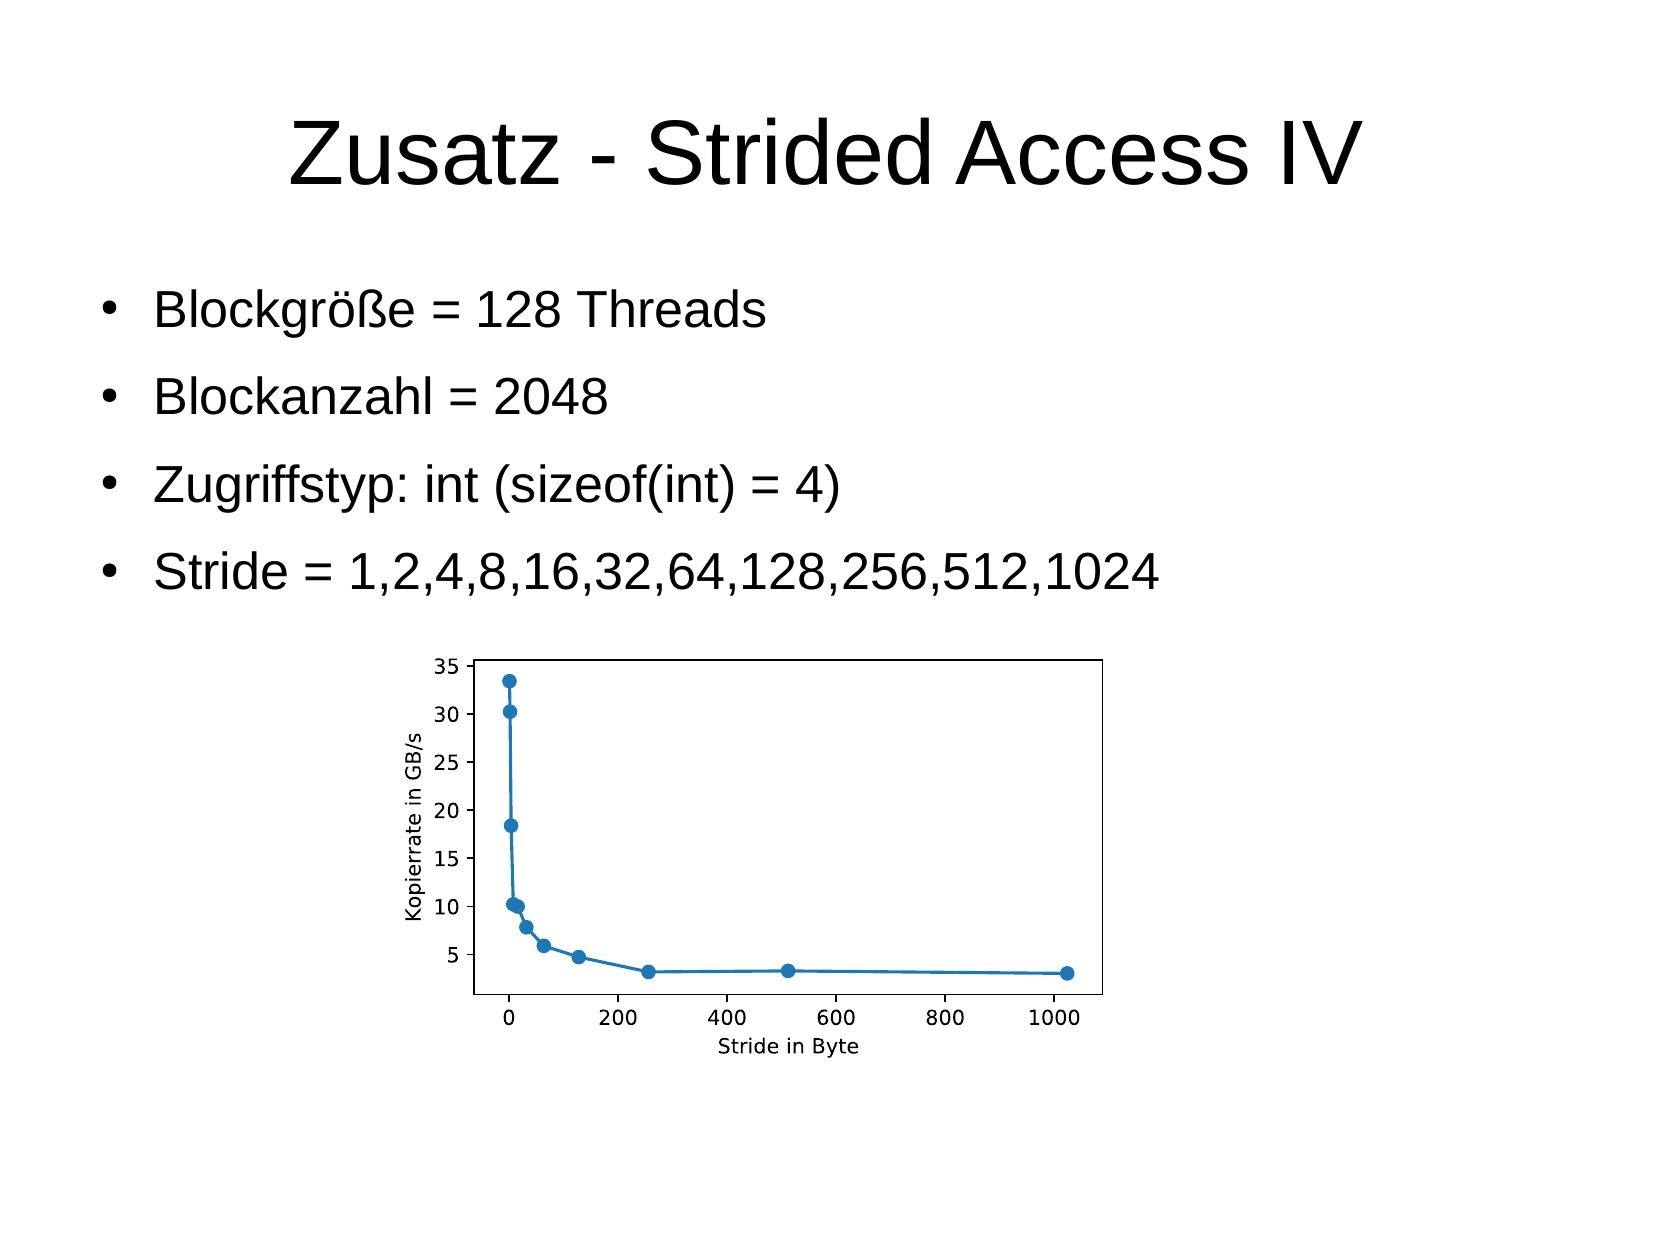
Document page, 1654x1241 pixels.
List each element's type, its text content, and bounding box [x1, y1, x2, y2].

picture [389, 637, 1124, 1072]
list Blockgröße = 128 Threads Blockanzahl = 2048 Zugriffstyp: int (sizeof(int) = 4) Stride = 1,2,4,8,16,32,64,128,256,512,1024 [82, 279, 1571, 1099]
title Zusatz - Strided Access IV [82, 49, 1571, 257]
